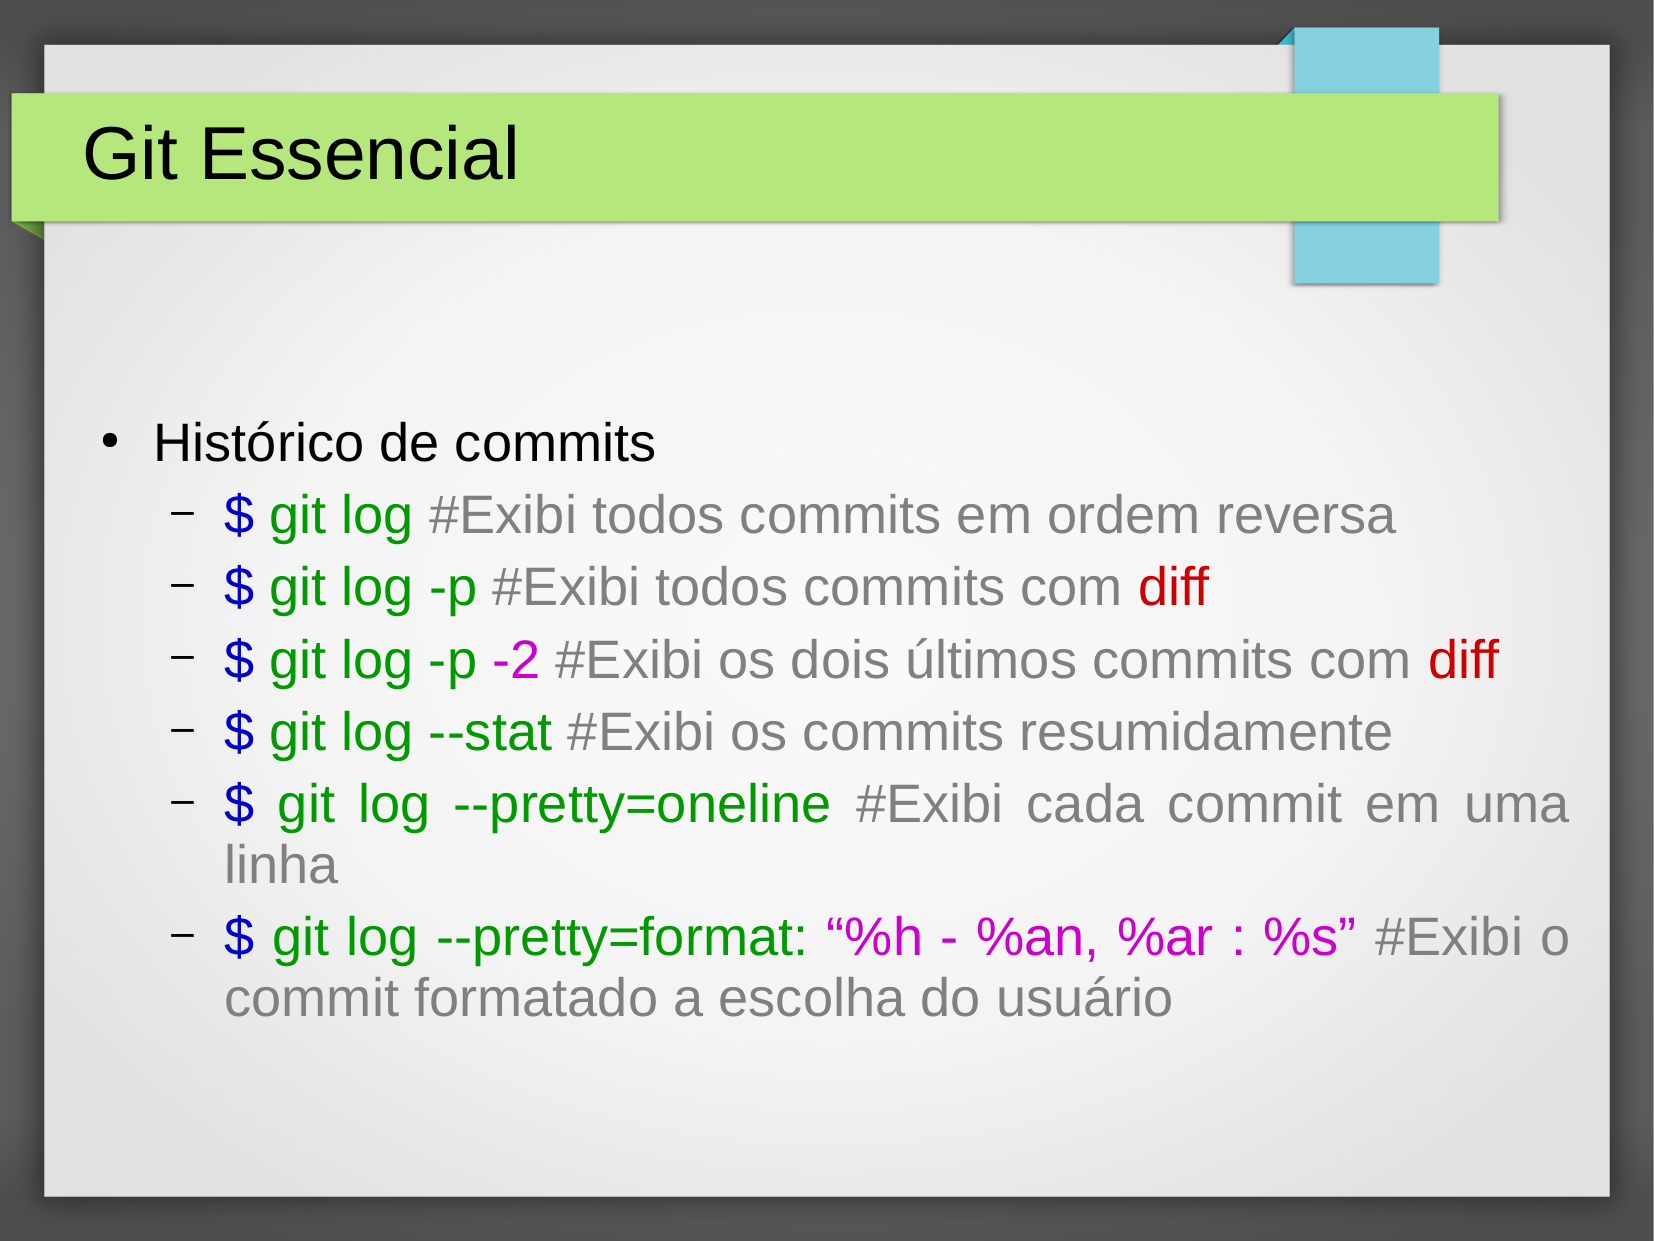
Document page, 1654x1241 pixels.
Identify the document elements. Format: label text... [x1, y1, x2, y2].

picture [0, 0, 1654, 1241]
list Histórico de commits $ git log #Exibi todos commits em ordem reversa $ git log -p #Exibi todos commits com diff $ git log -p -2 #Exibi os dois últimos commits com diff $ git log --stat #Exibi os commits resumidamente $ git log --pretty=oneline #Exibi cada commit em uma linha $ git log --pretty=format: “%h - %an, %ar : %s” #Exibi o commit formatado a escolha do usuário [82, 360, 1571, 1080]
title Git Essencial [82, 94, 1264, 213]
